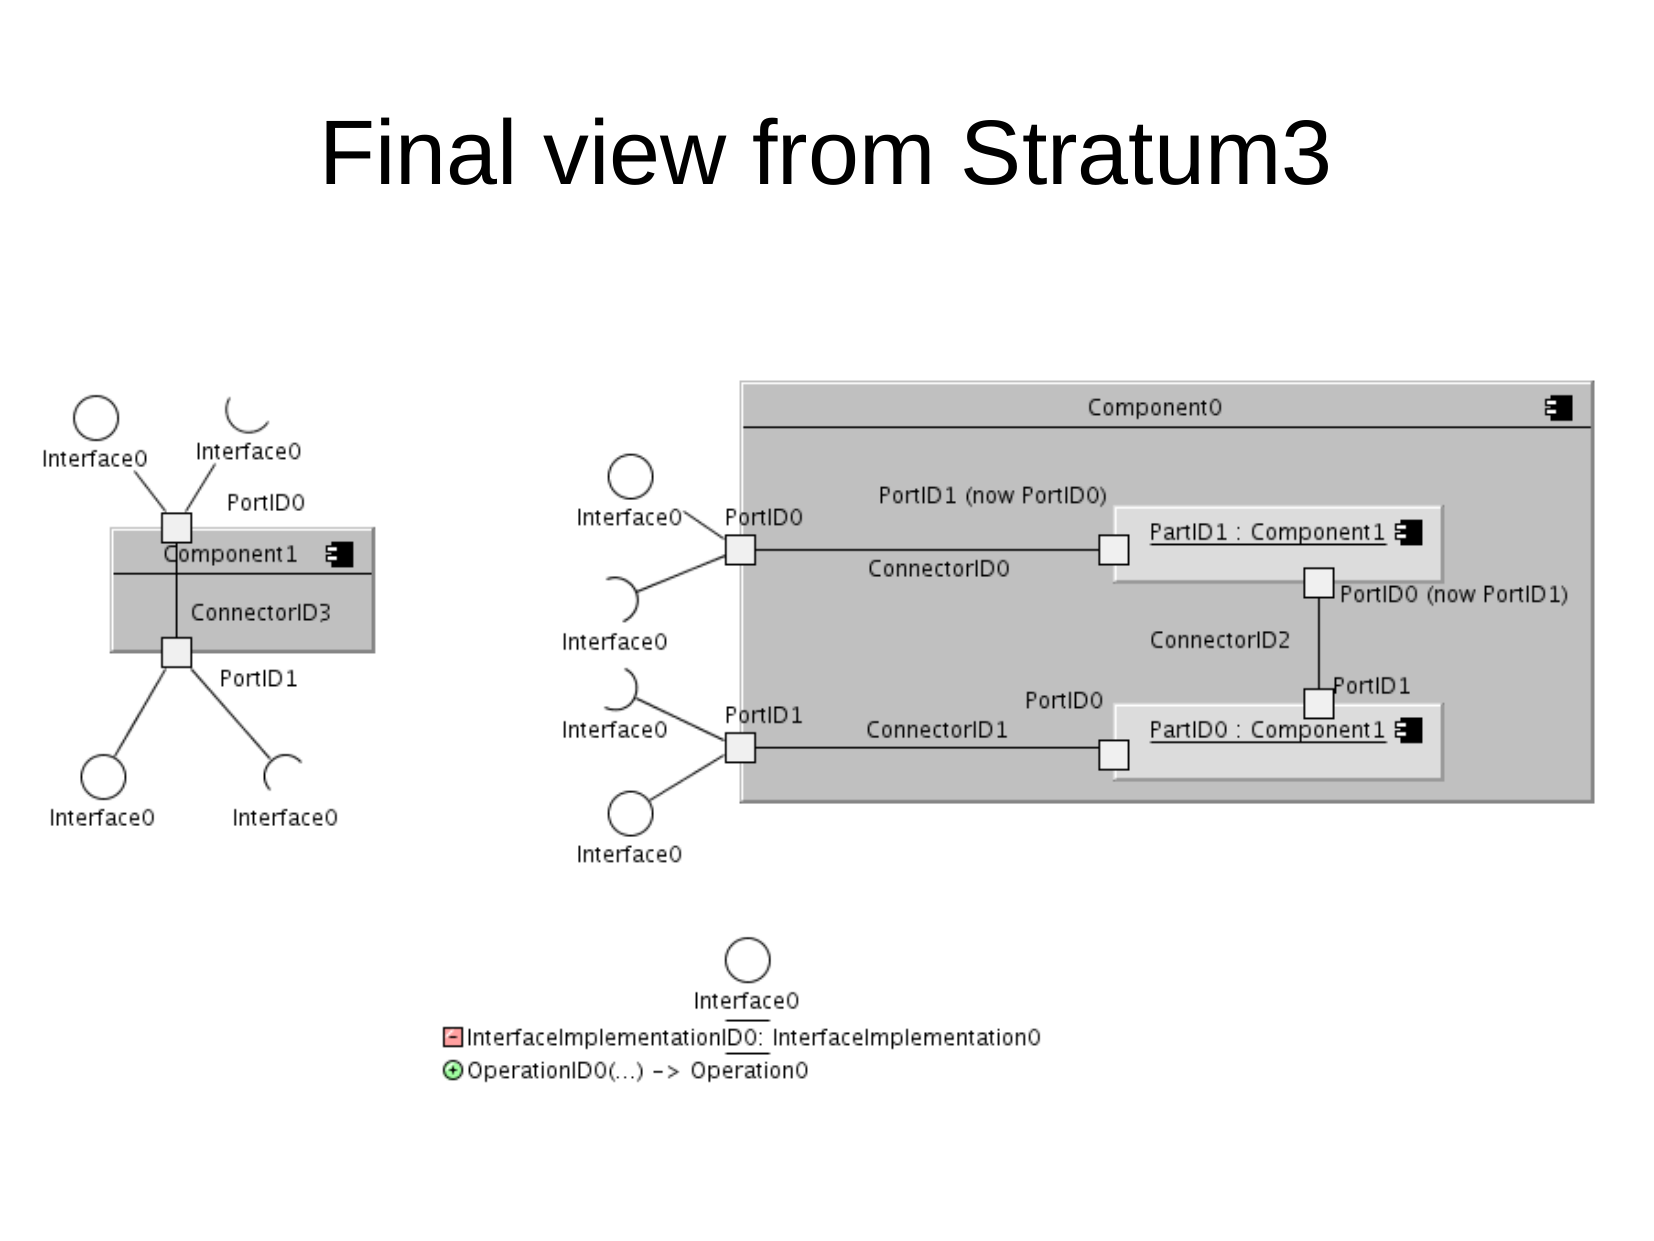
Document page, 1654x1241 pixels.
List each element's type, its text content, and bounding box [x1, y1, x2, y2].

picture [37, 337, 1637, 1108]
title Final view from Stratum3 [82, 56, 1571, 250]
